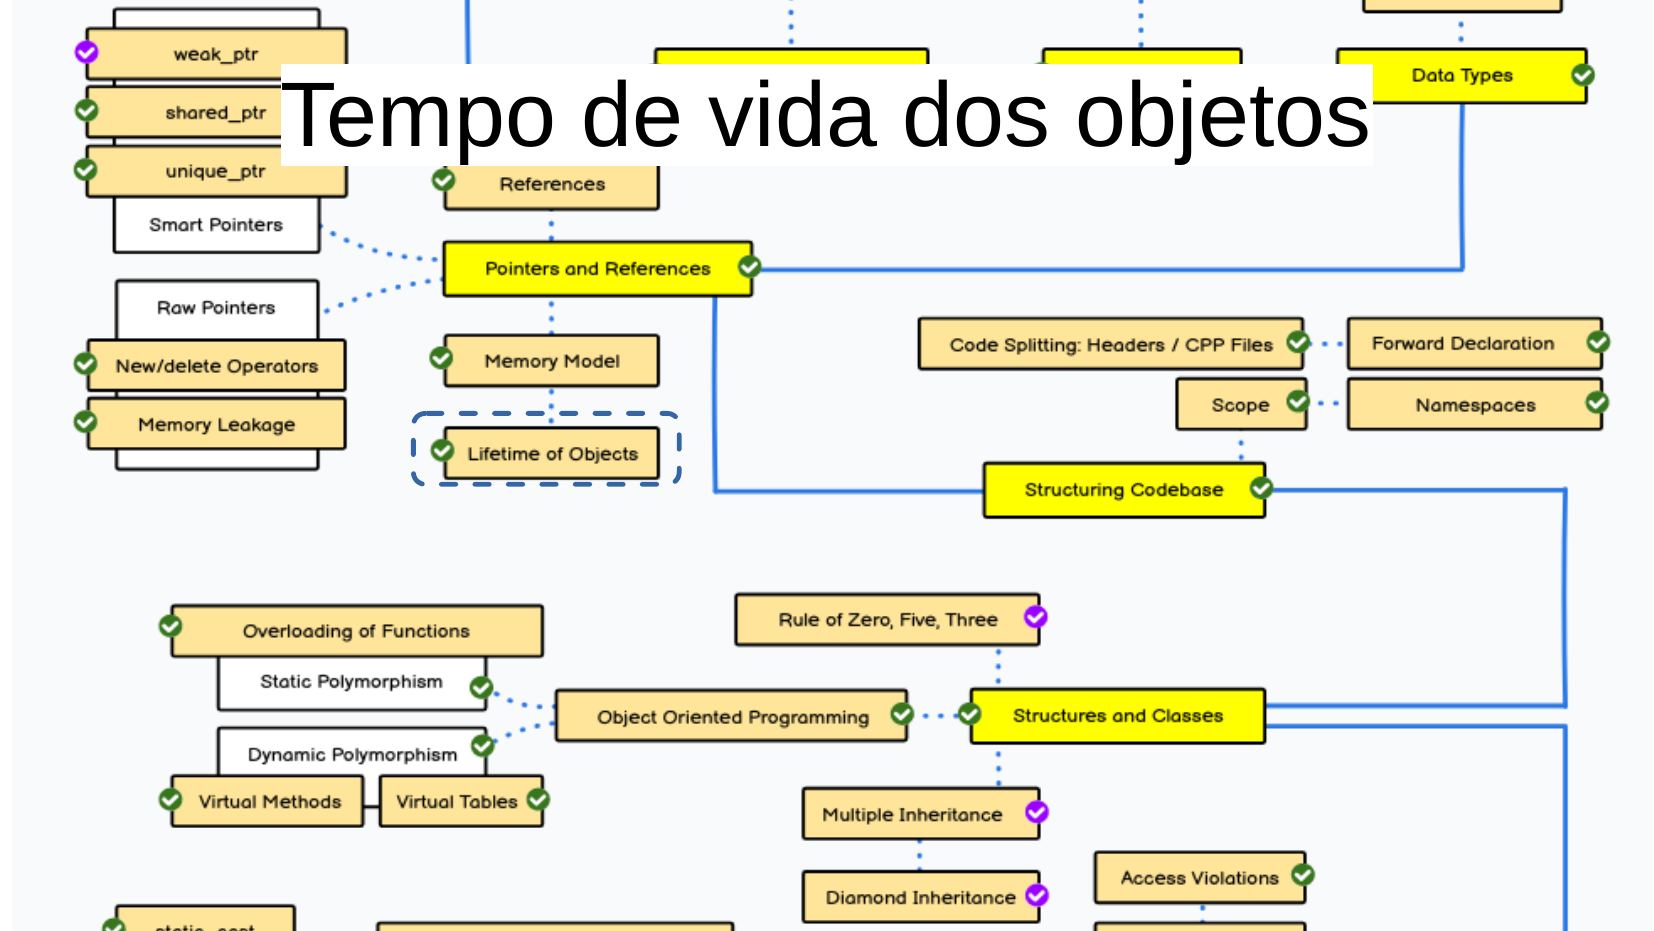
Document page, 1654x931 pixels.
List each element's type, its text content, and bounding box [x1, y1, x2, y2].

title Tempo de vida dos objetos [82, 37, 1571, 193]
picture [12, 0, 1654, 931]
